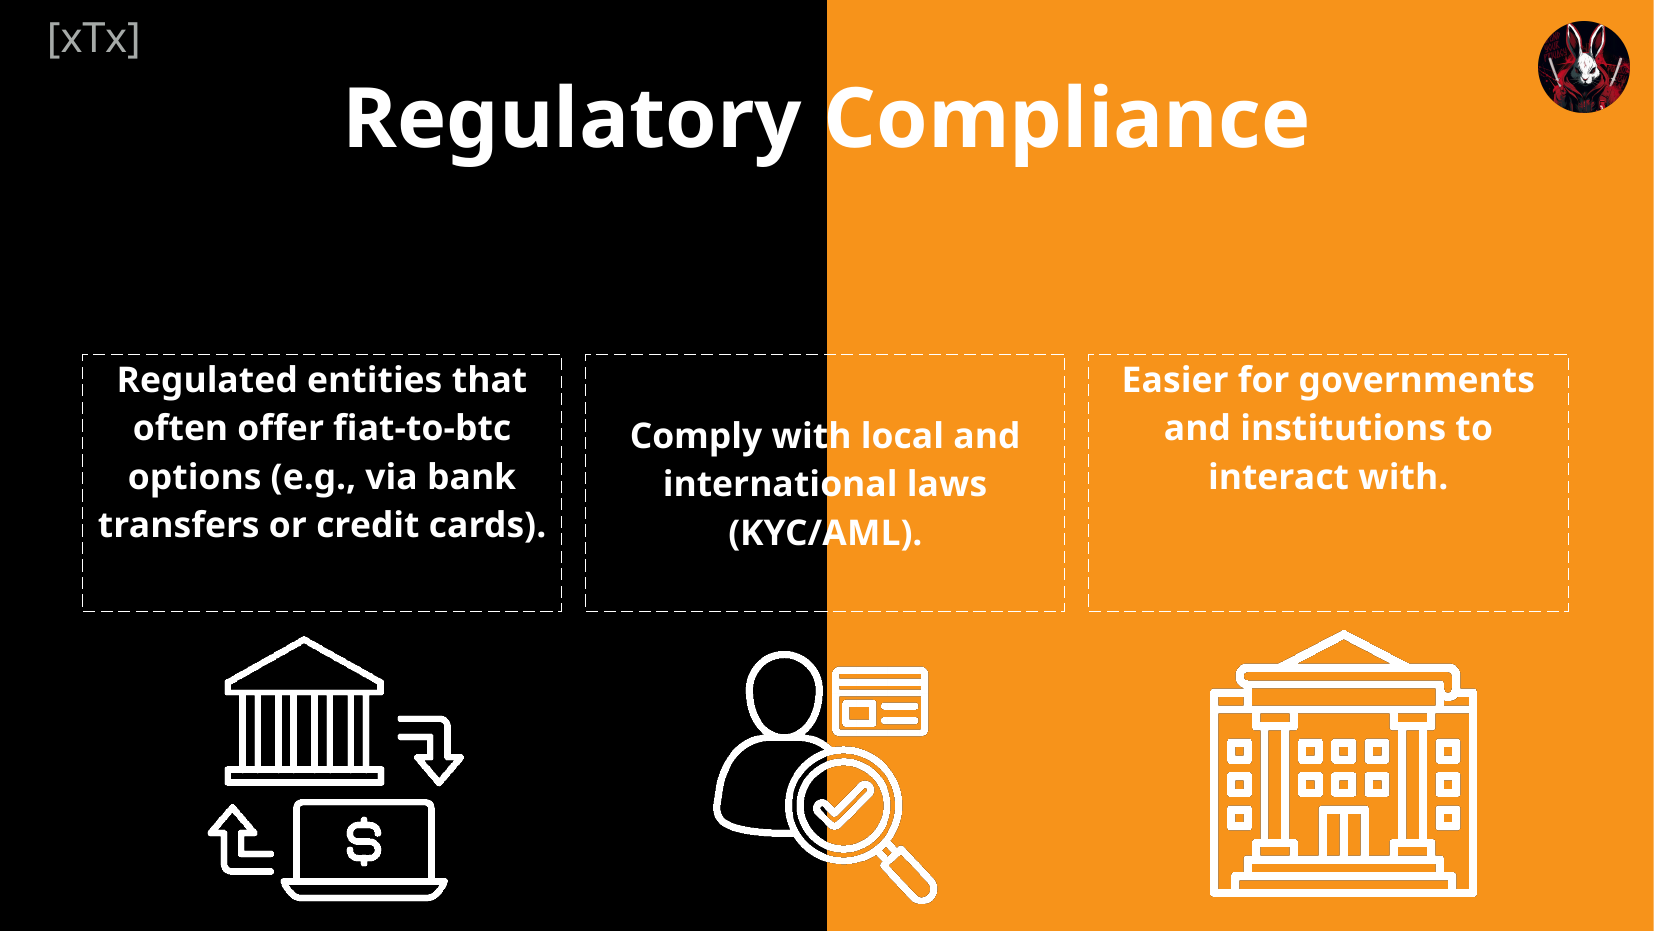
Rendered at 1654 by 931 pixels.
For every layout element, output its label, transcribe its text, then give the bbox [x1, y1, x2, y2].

list Comply with local and international laws (KYC/AML). [585, 354, 1065, 612]
picture [0, 0, 1654, 931]
list Easier for governments and institutions to interact with. [1088, 354, 1569, 612]
list Regulated entities that often offer fiat-to-btc options (e.g., via bank transfers or credit cards). [82, 354, 562, 612]
text_box [xTx] [0, 0, 188, 76]
title Regulatory Compliance [82, 37, 1571, 193]
